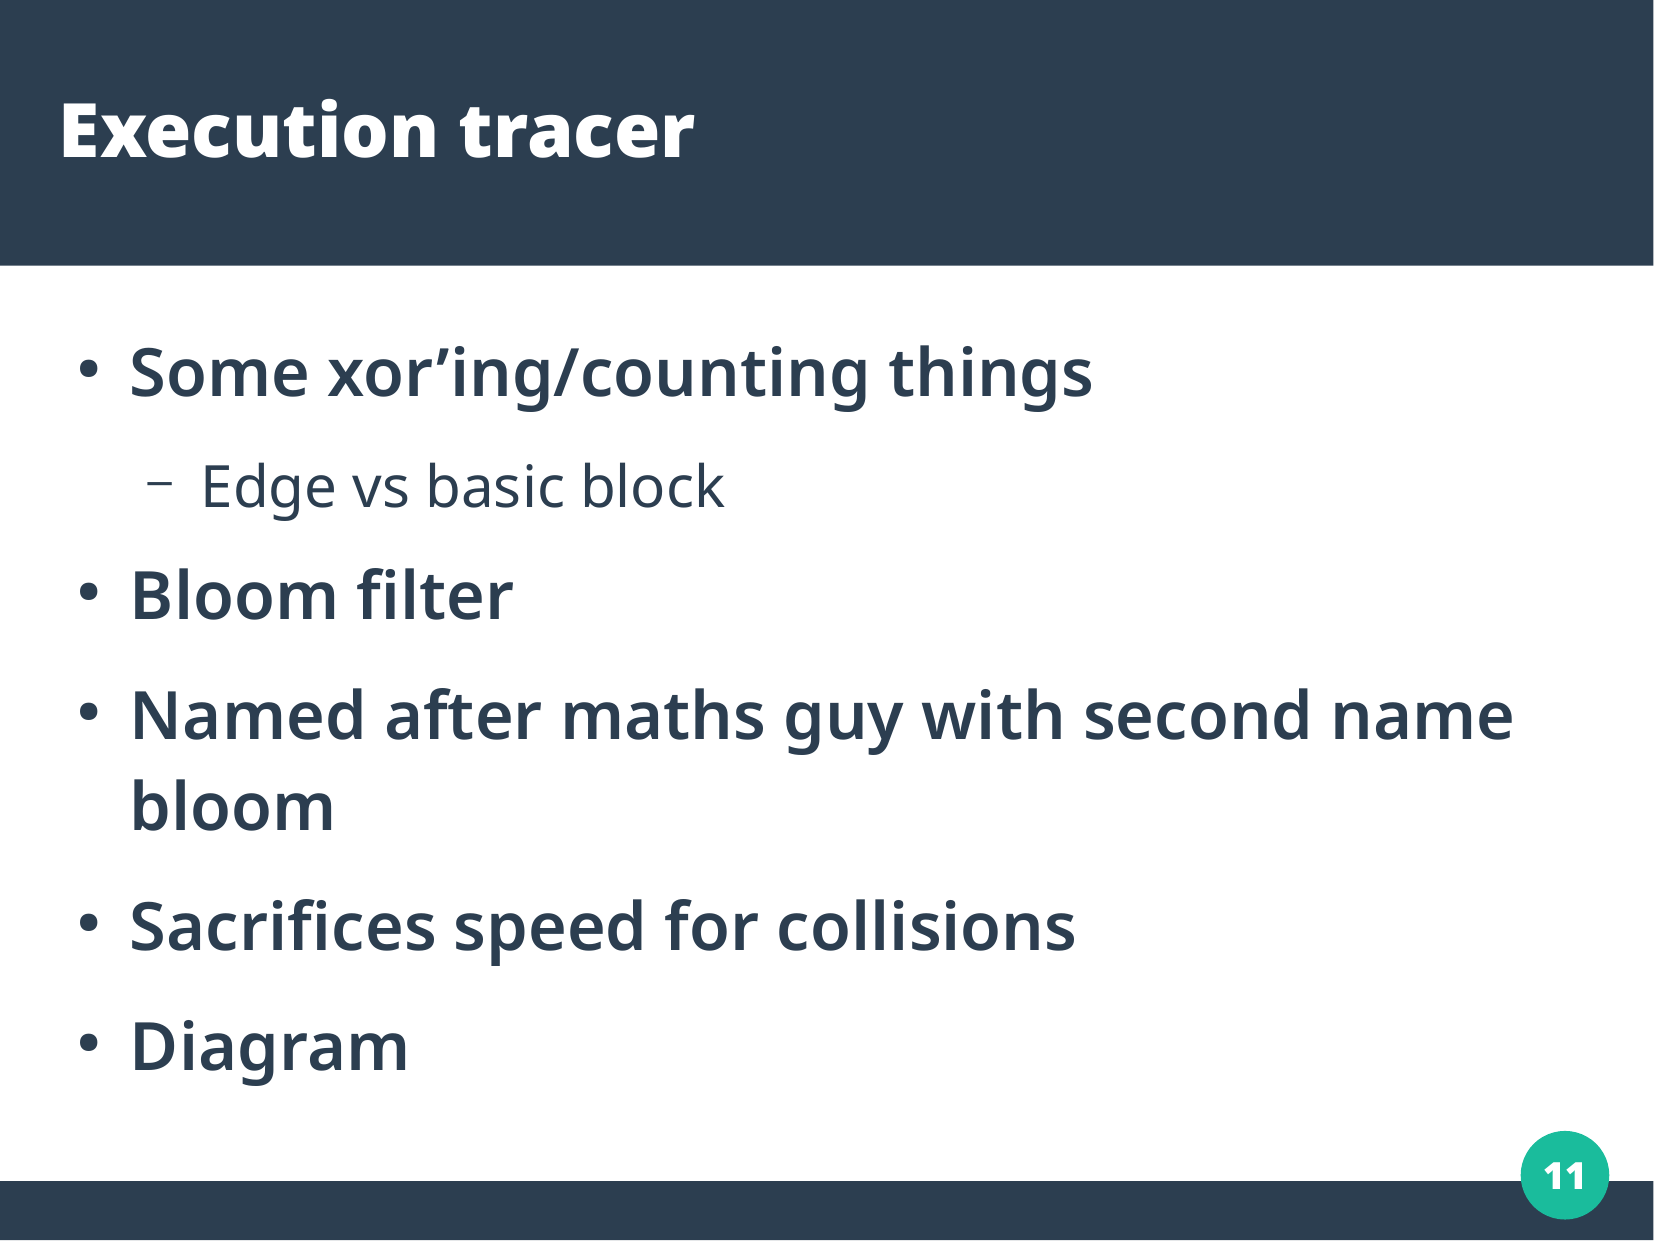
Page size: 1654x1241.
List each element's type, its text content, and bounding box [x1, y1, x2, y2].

title Execution tracer [59, 49, 1595, 207]
list Some xor’ing/counting things Edge vs basic block Bloom filter Named after maths guy with second name bloom Sacrifices speed for collisions Diagram [59, 324, 1595, 1152]
